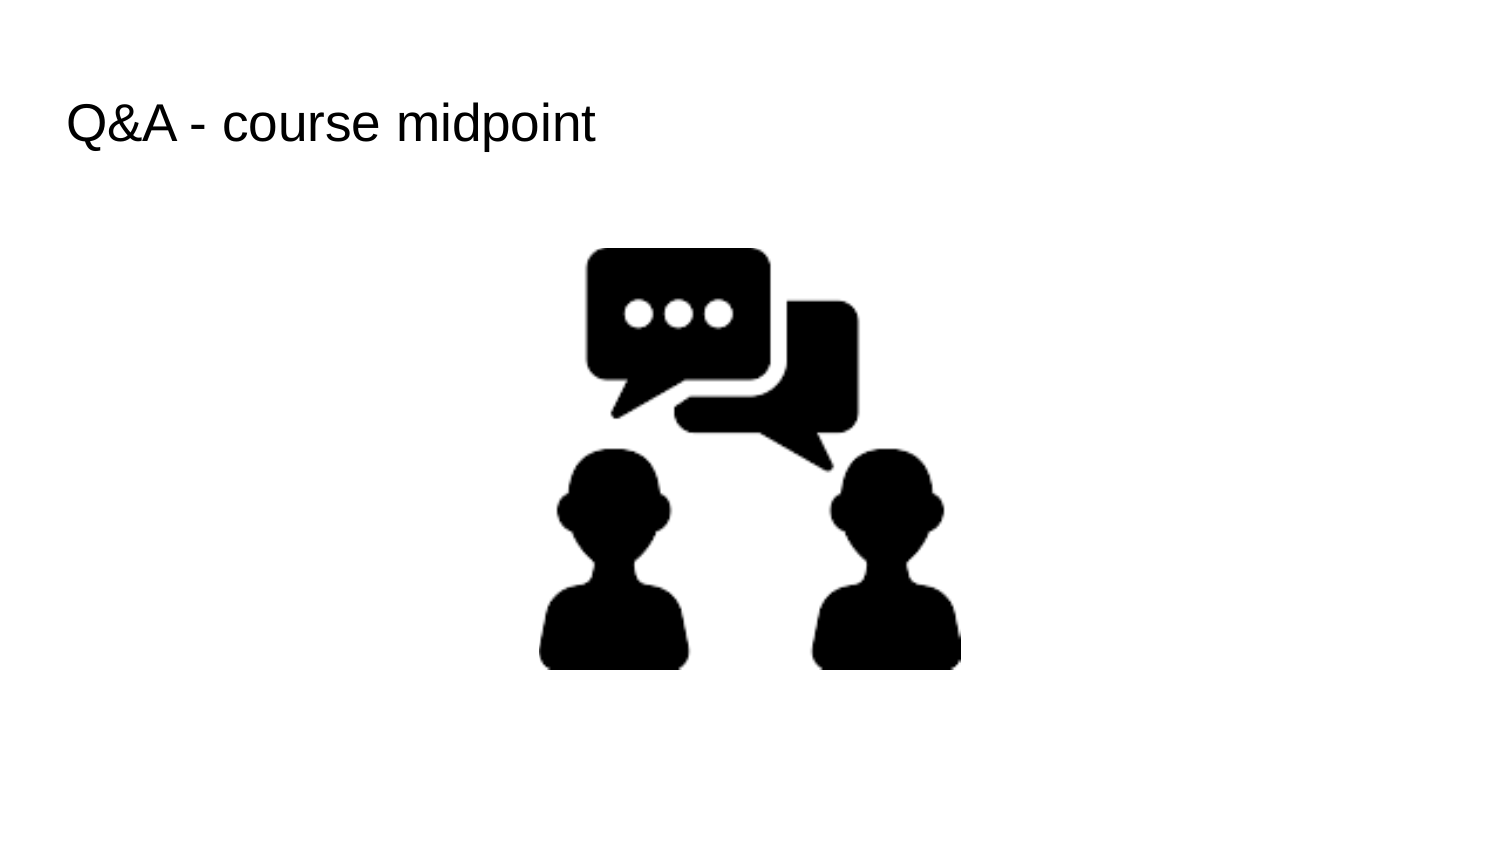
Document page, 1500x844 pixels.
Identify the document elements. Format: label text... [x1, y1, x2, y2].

picture [539, 248, 961, 670]
title Q&A - course midpoint [51, 72, 1449, 167]
